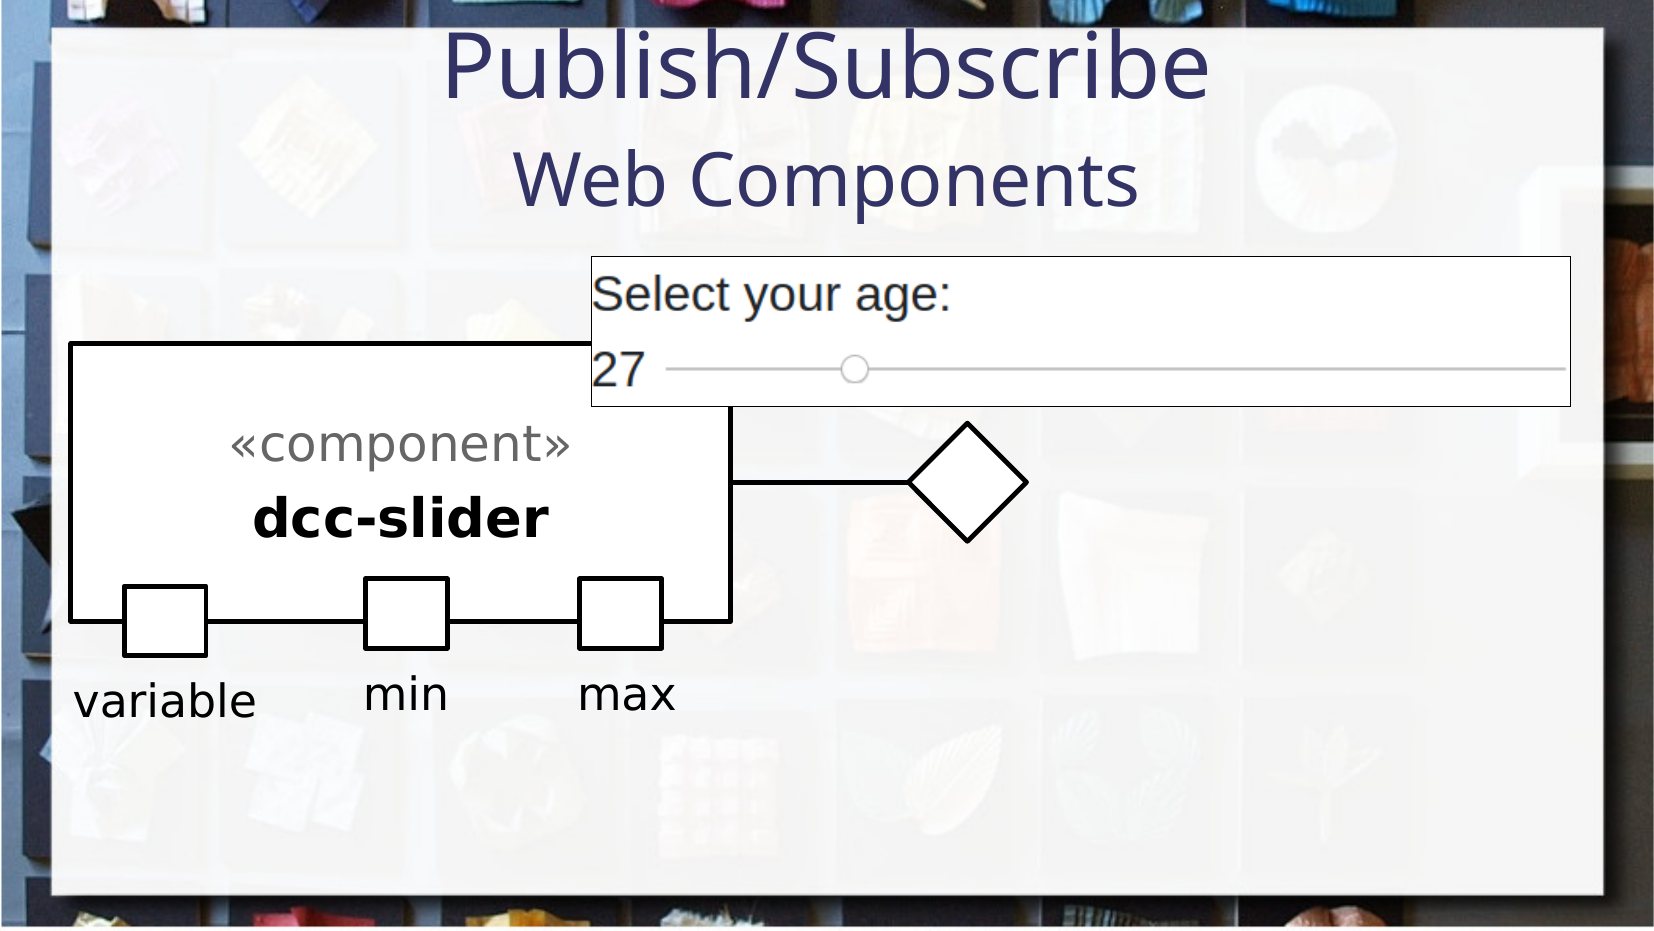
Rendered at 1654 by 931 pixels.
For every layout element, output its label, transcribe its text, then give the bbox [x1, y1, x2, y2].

picture [0, 0, 1654, 931]
text_box [365, 578, 448, 649]
text_box max [562, 660, 692, 729]
text_box «component» dcc-slider [70, 343, 731, 622]
text_box min [348, 660, 465, 729]
text_box [579, 578, 662, 649]
text_box variable [57, 667, 273, 736]
text_box [124, 586, 206, 656]
text_box [908, 423, 1027, 542]
title Publish/Subscribe Web Components [82, 17, 1571, 212]
